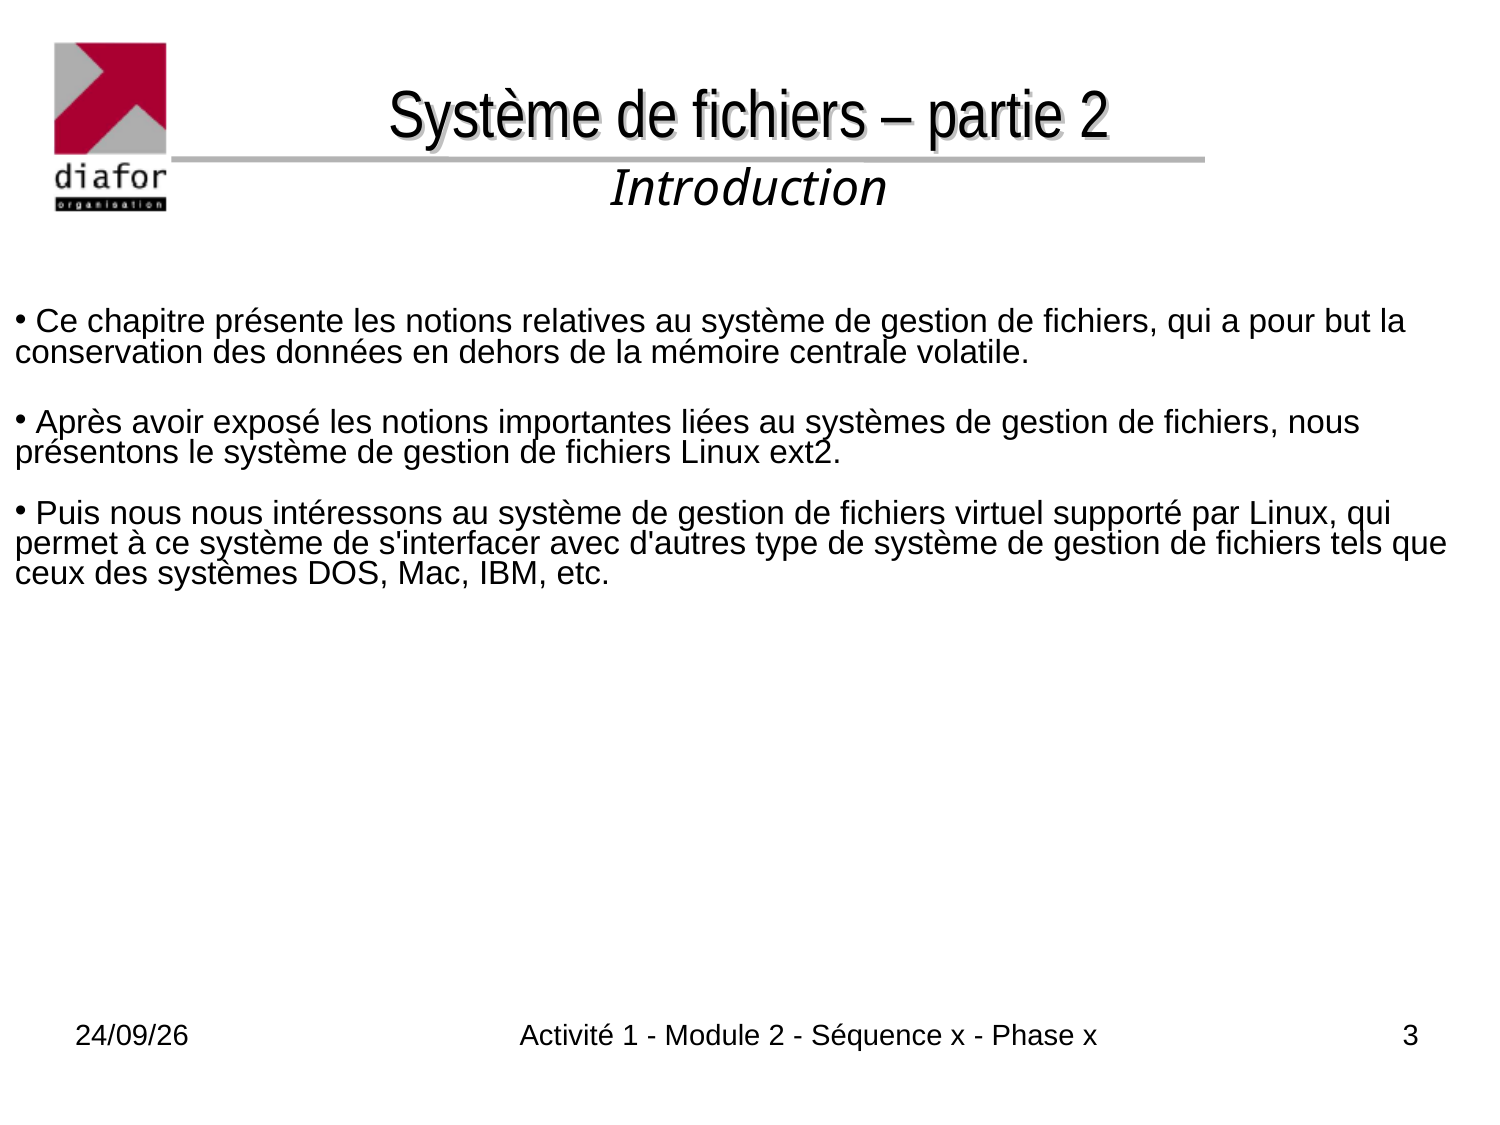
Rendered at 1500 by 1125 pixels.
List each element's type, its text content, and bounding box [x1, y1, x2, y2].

title Système de fichiers – partie 2 Introduction [75, 45, 1426, 250]
picture [53, 42, 168, 213]
text_box Ce chapitre présente les notions relatives au système de gestion de fichiers, qui a pour but la conservation des données en dehors de la mémoire centrale volatile. Après avoir exposé les notions importantes liées au systèmes de gestion de fichiers, nous présentons le système de gestion de fichiers Linux ext2. Puis nous nous intéressons au système de gestion de fichiers virtuel supporté par Linux, qui permet à ce système de s'interfacer avec d'autres type de système de gestion de fichiers tels que ceux des systèmes DOS, Mac, IBM, etc. [0, 301, 1474, 589]
